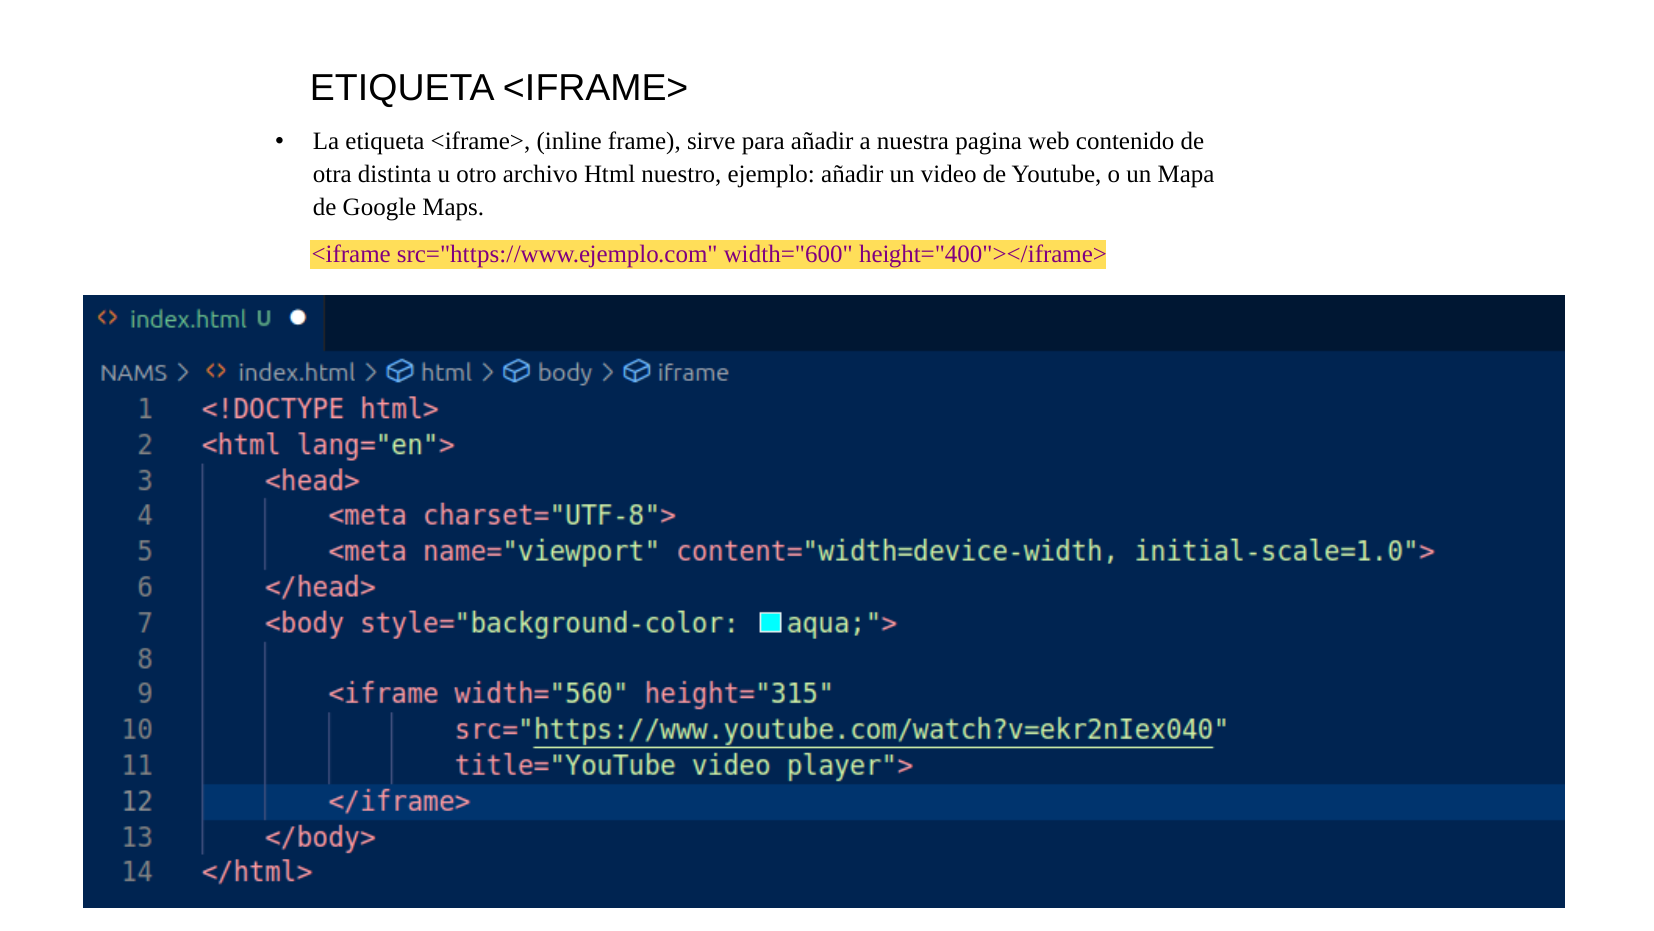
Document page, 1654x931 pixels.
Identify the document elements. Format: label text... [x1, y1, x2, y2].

chart [118, 0, 1336, 295]
picture [83, 295, 1565, 908]
text_box ETIQUETA <IFRAME> [295, 59, 1211, 148]
